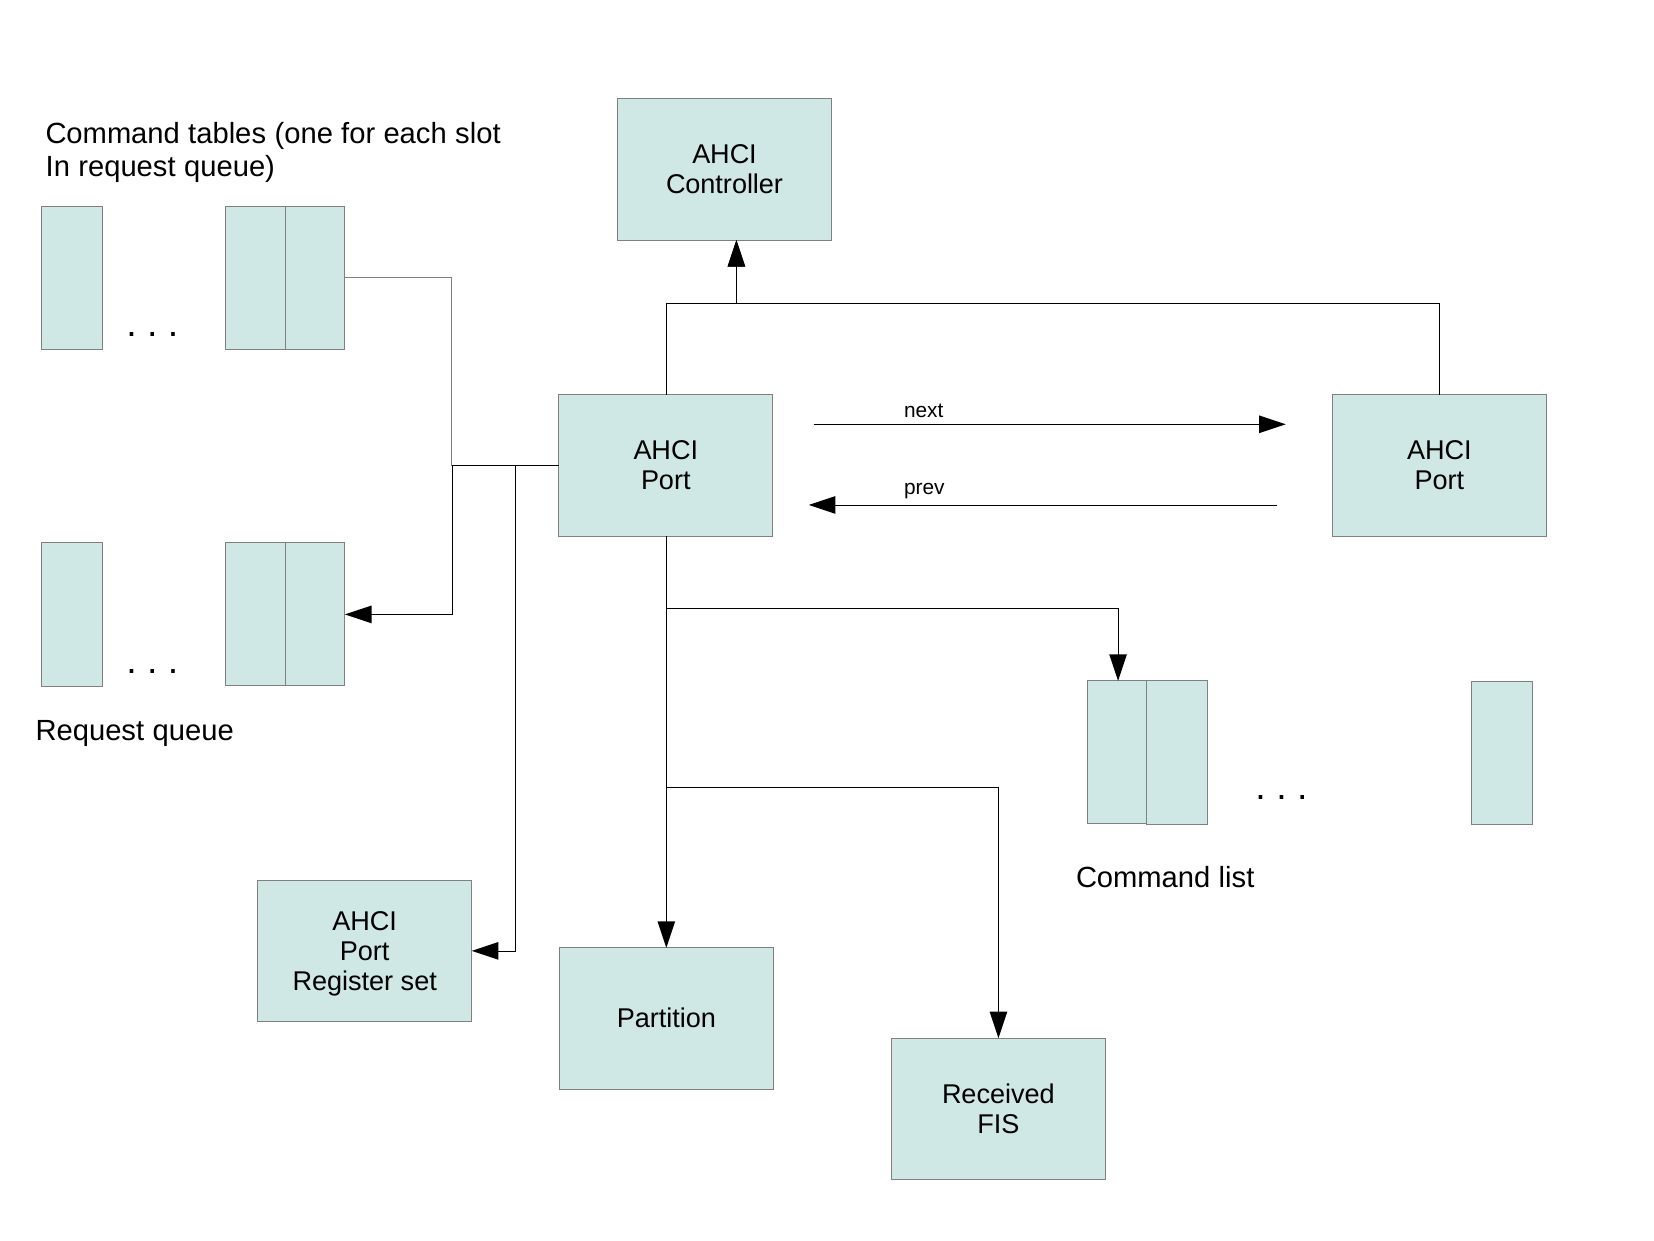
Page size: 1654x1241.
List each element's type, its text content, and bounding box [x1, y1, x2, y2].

text_box AHCI Port [1332, 394, 1547, 537]
text_box prev [889, 468, 1143, 507]
text_box AHCI Port Register set [257, 880, 472, 1022]
text_box [1087, 680, 1208, 825]
text_box next [889, 391, 1143, 430]
text_box Command list [1061, 853, 1611, 902]
text_box Received FIS [891, 1038, 1106, 1180]
text_box Request queue [20, 706, 571, 755]
text_box [225, 206, 345, 350]
text_box [41, 542, 103, 687]
text_box AHCI Controller [617, 98, 832, 241]
text_box Command tables (one for each slot In request queue) [30, 109, 581, 191]
text_box [41, 206, 103, 350]
text_box Partition [559, 947, 774, 1090]
text_box . . . [111, 294, 293, 352]
text_box AHCI Port [558, 394, 773, 537]
text_box [225, 542, 345, 686]
text_box [1471, 681, 1533, 825]
text_box . . . [111, 631, 293, 689]
text_box . . . [1240, 758, 1422, 816]
